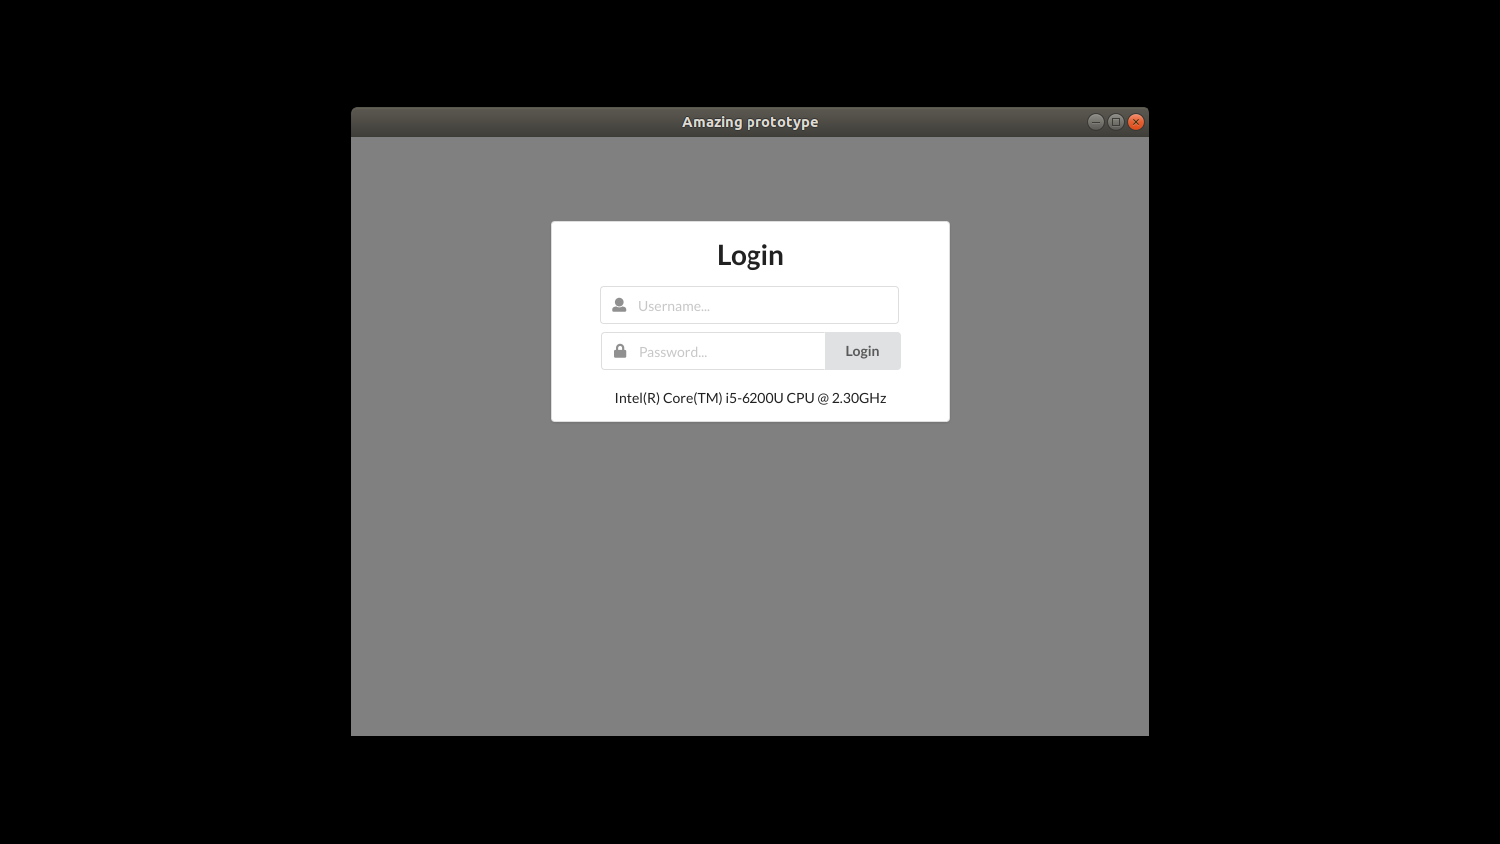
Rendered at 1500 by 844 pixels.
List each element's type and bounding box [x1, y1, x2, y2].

picture [351, 107, 1149, 736]
